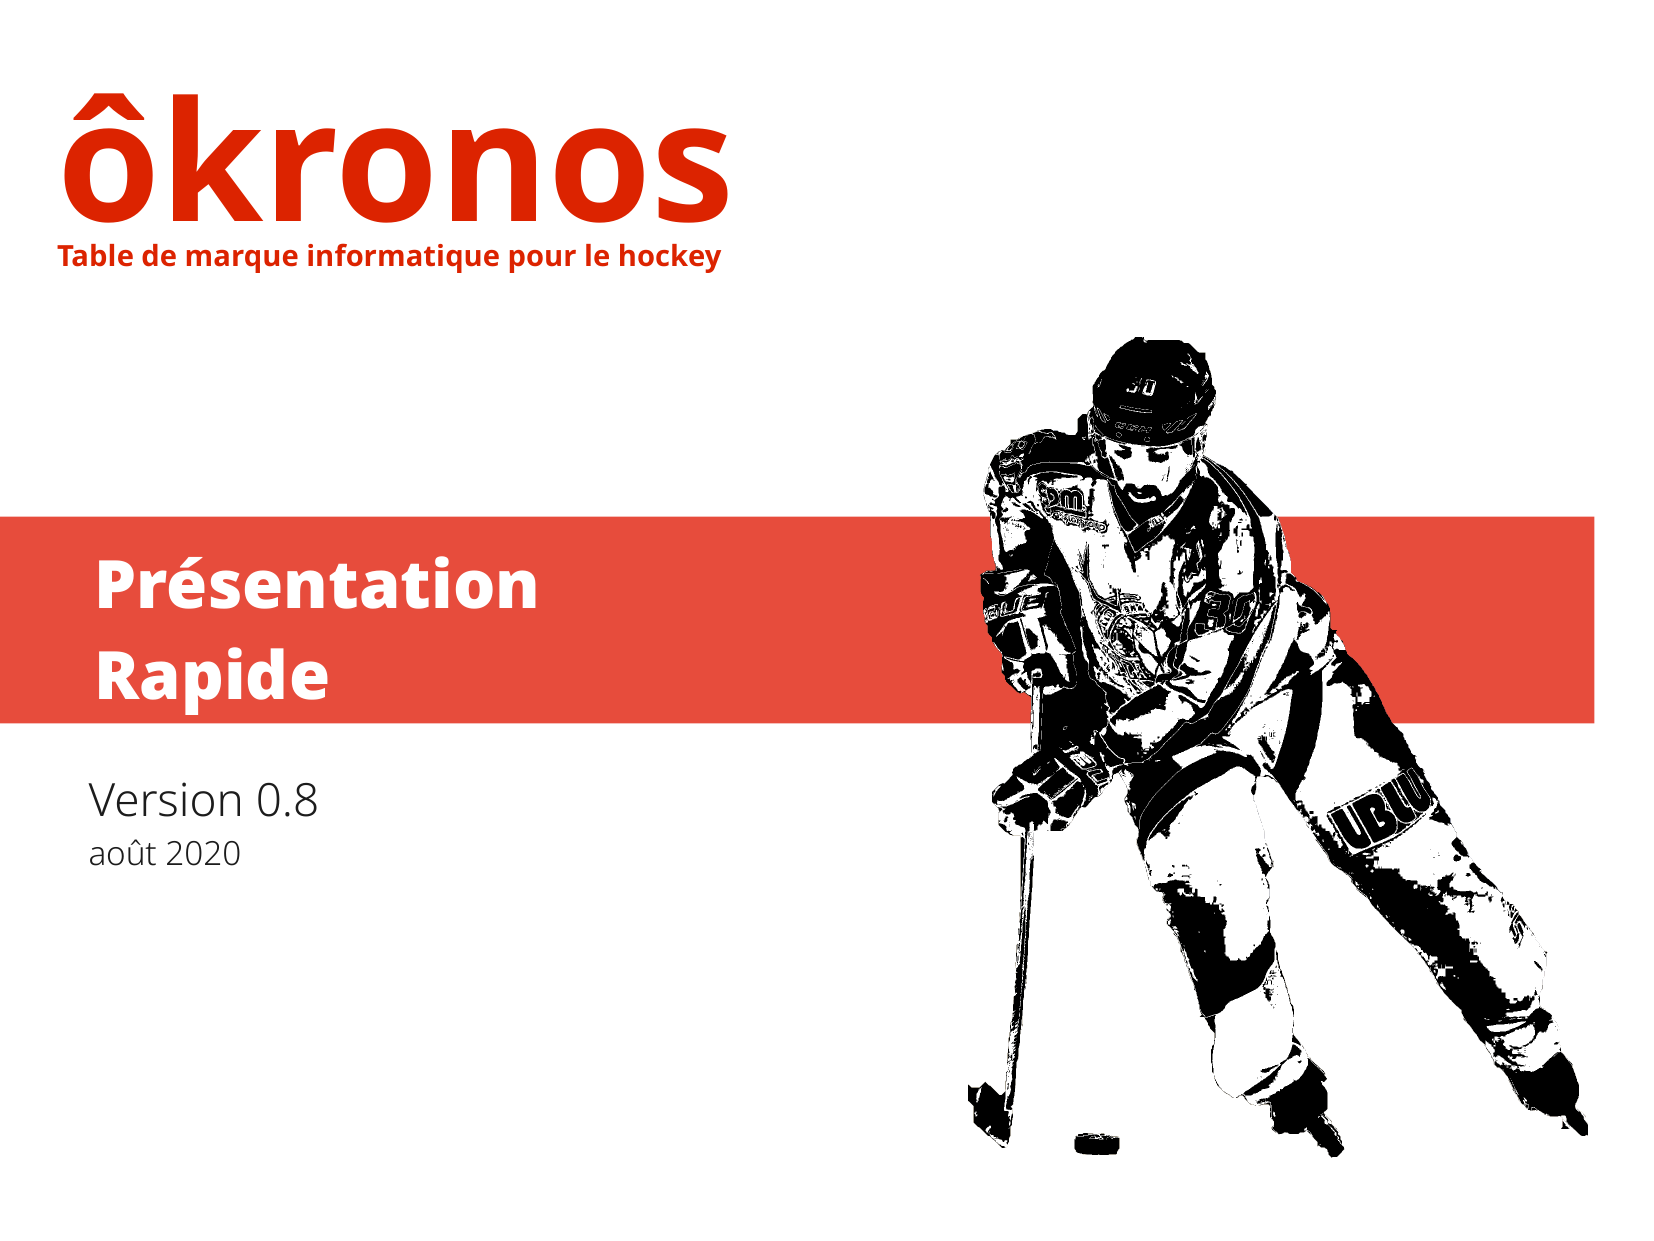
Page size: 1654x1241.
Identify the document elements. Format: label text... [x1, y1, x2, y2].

title Présentation Rapide [94, 537, 968, 686]
text_box ôkronos [42, 35, 827, 228]
text_box Table de marque informatique pour le hockey [42, 228, 827, 438]
subtitle Version 0.8 août 2020 [88, 767, 1595, 1182]
picture [968, 337, 1588, 1158]
